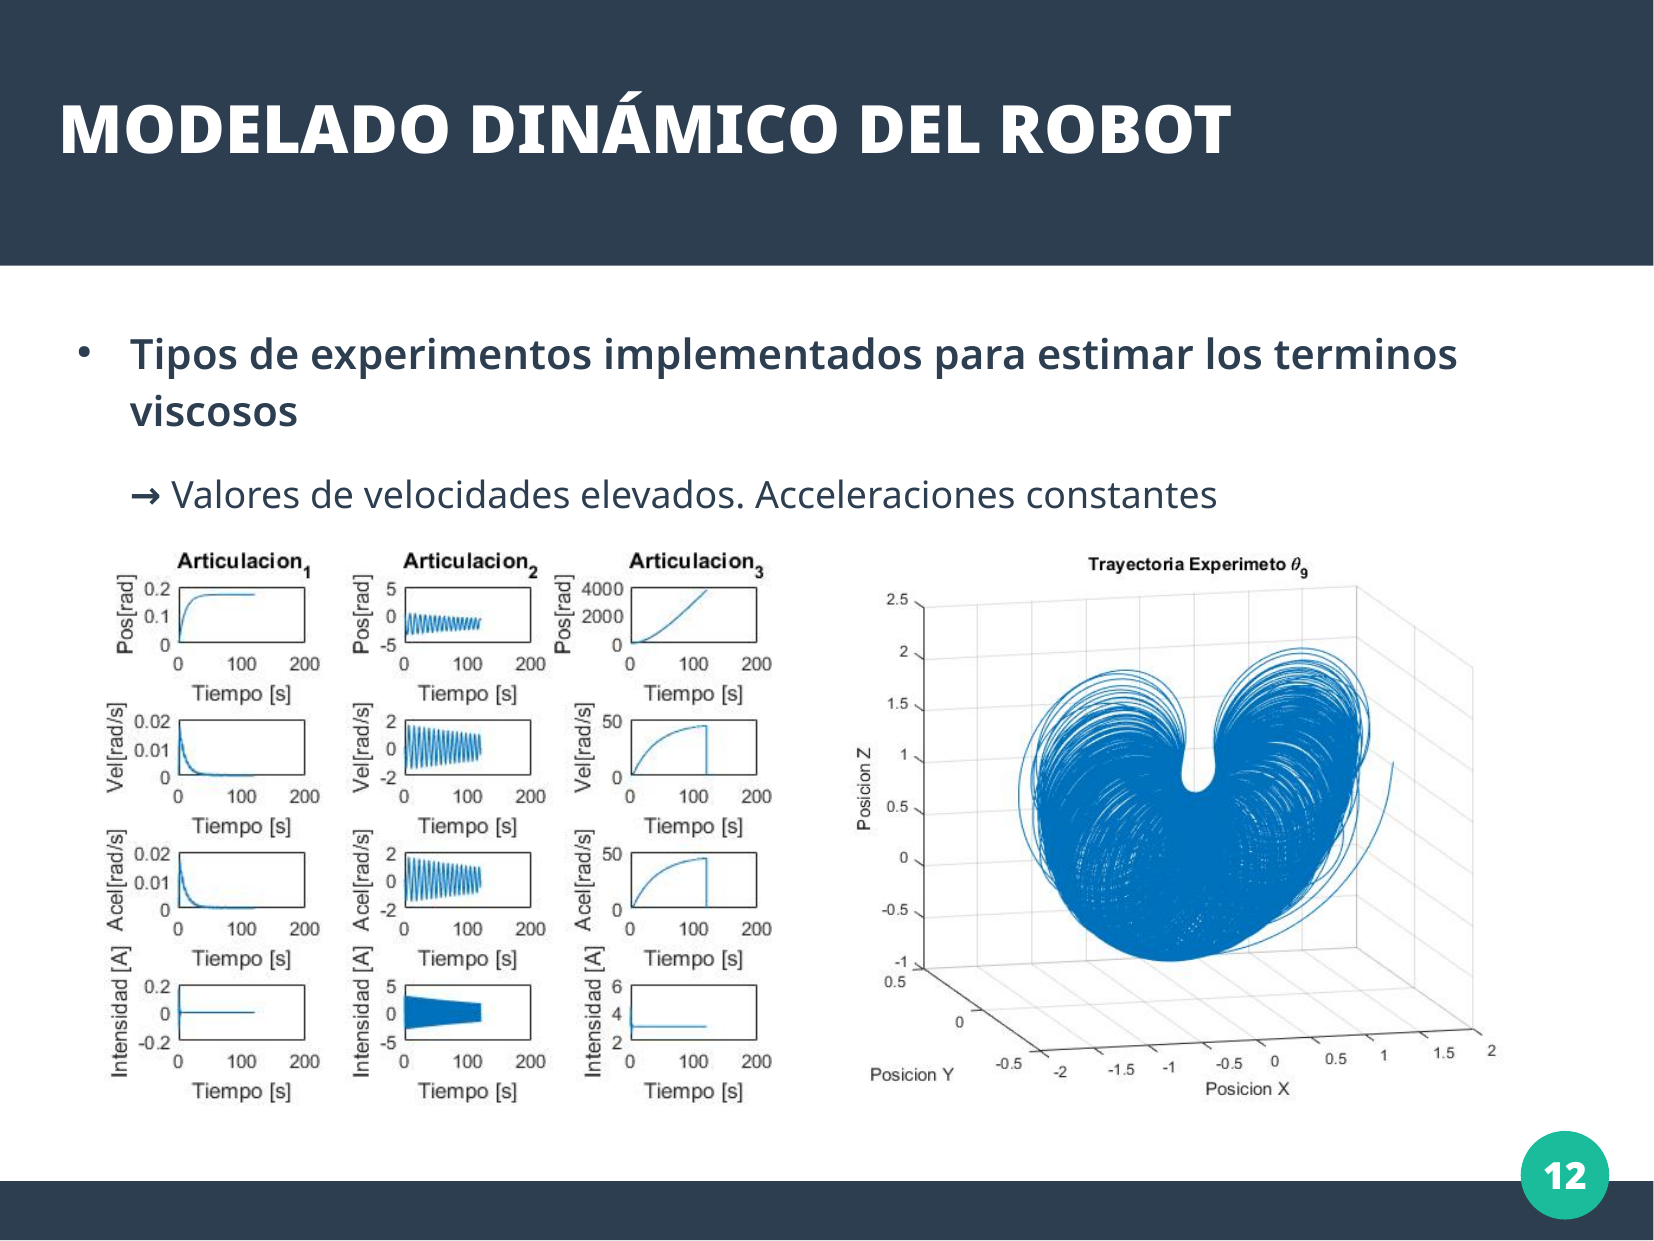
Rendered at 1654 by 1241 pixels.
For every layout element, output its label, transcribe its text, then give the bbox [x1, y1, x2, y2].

picture [35, 541, 1541, 1146]
list Tipos de experimentos implementados para estimar los terminos viscosos → Valores de velocidades elevados. Acceleraciones constantes [59, 324, 1595, 1152]
title MODELADO DINÁMICO DEL ROBOT [59, 49, 1595, 207]
